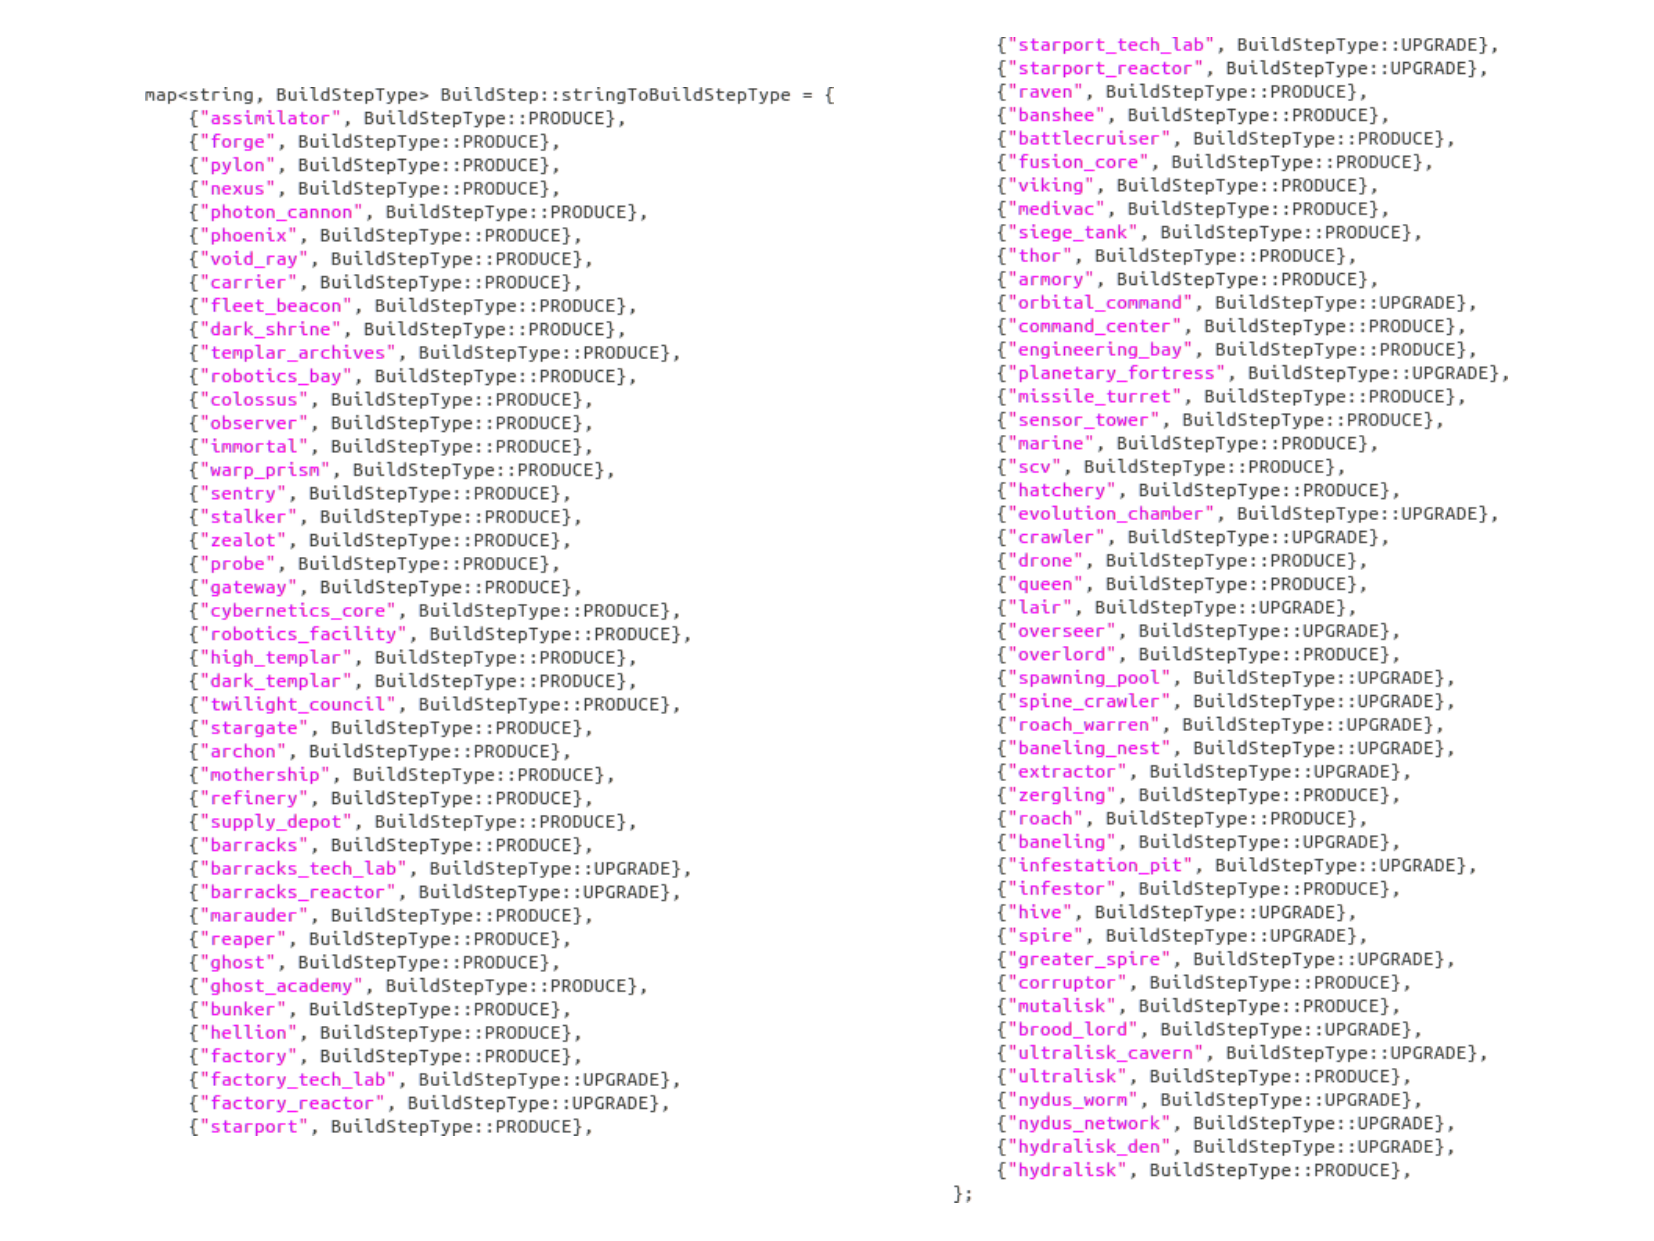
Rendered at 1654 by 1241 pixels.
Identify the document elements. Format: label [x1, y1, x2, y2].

picture [145, 87, 834, 1136]
picture [953, 37, 1508, 1203]
